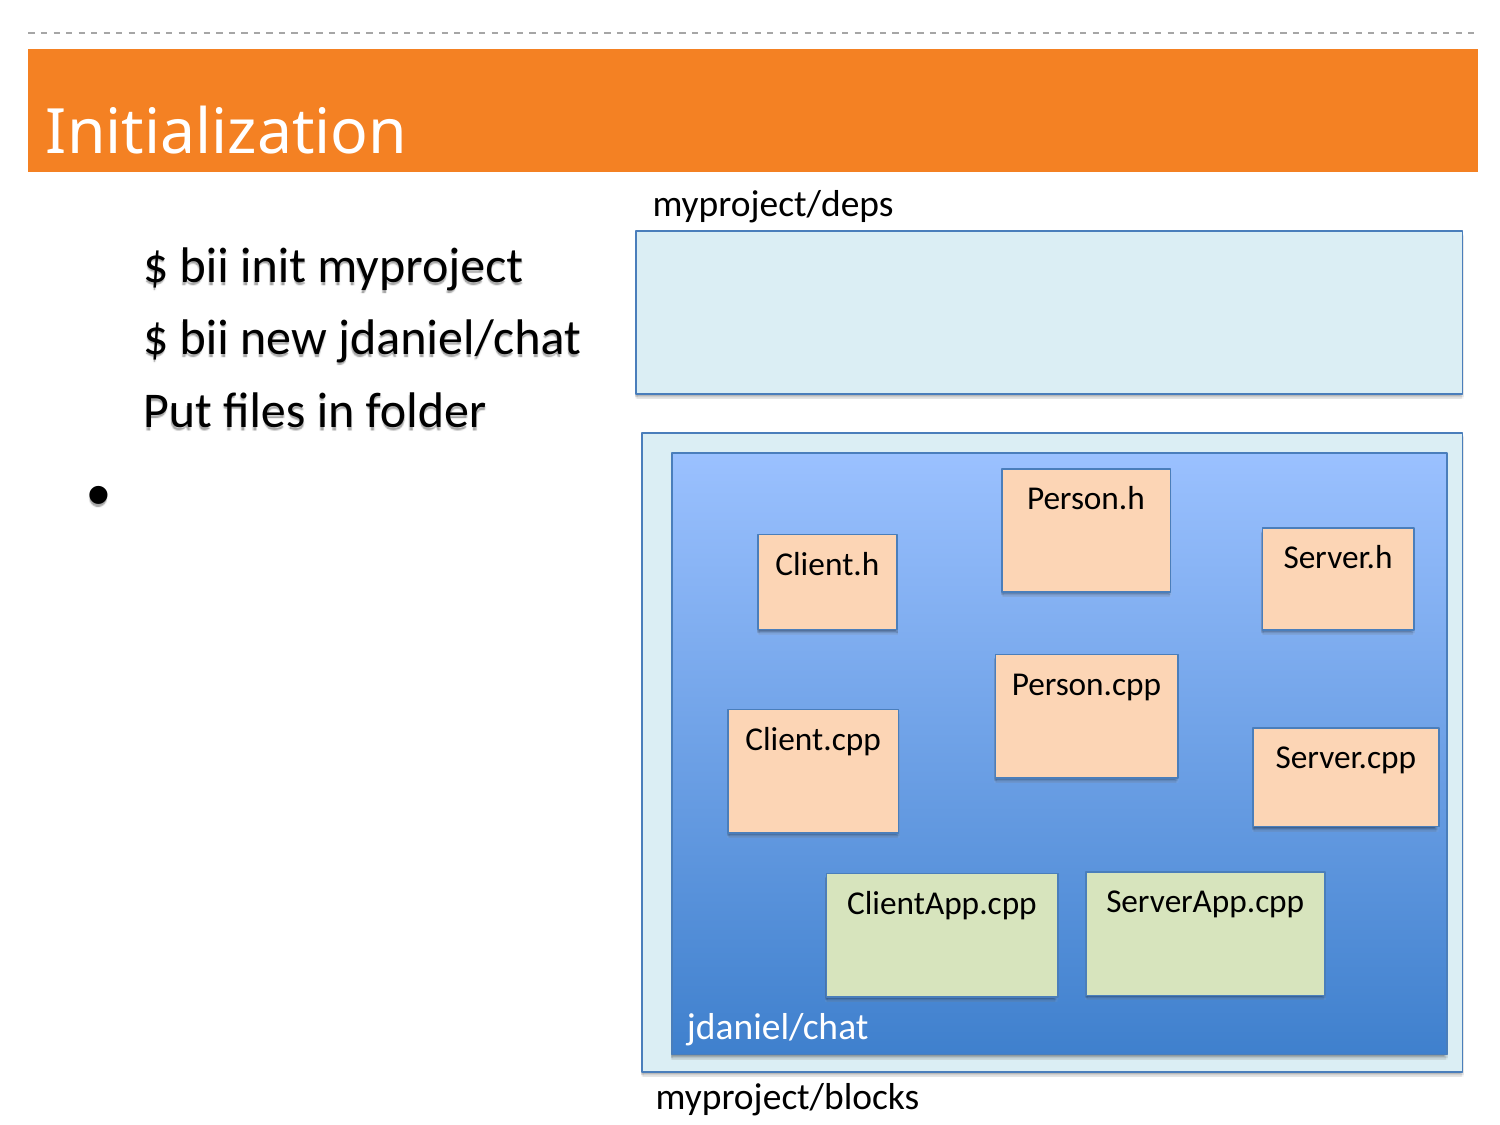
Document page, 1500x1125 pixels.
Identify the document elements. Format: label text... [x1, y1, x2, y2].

text_box myproject/blocks [640, 1064, 1158, 1125]
text_box Person.cpp [995, 655, 1178, 778]
text_box Person.h [1002, 469, 1170, 592]
text_box ClientApp.cpp [827, 873, 1058, 997]
text_box [28, 49, 1478, 172]
text_box ServerApp.cpp [1086, 872, 1325, 995]
text_box Server.cpp [1253, 728, 1439, 827]
list $ bii init myproject $ bii new jdaniel/chat Put files in folder [71, 224, 601, 1077]
text_box jdaniel/chat [672, 453, 1447, 1055]
text_box Client.h [758, 534, 897, 630]
text_box [636, 231, 1463, 394]
text_box Server.h [1262, 528, 1414, 630]
text_box [642, 433, 1463, 1072]
text_box myproject/deps [637, 171, 1155, 233]
text_box Initialization [30, 77, 1476, 200]
text_box Client.cpp [728, 709, 898, 833]
